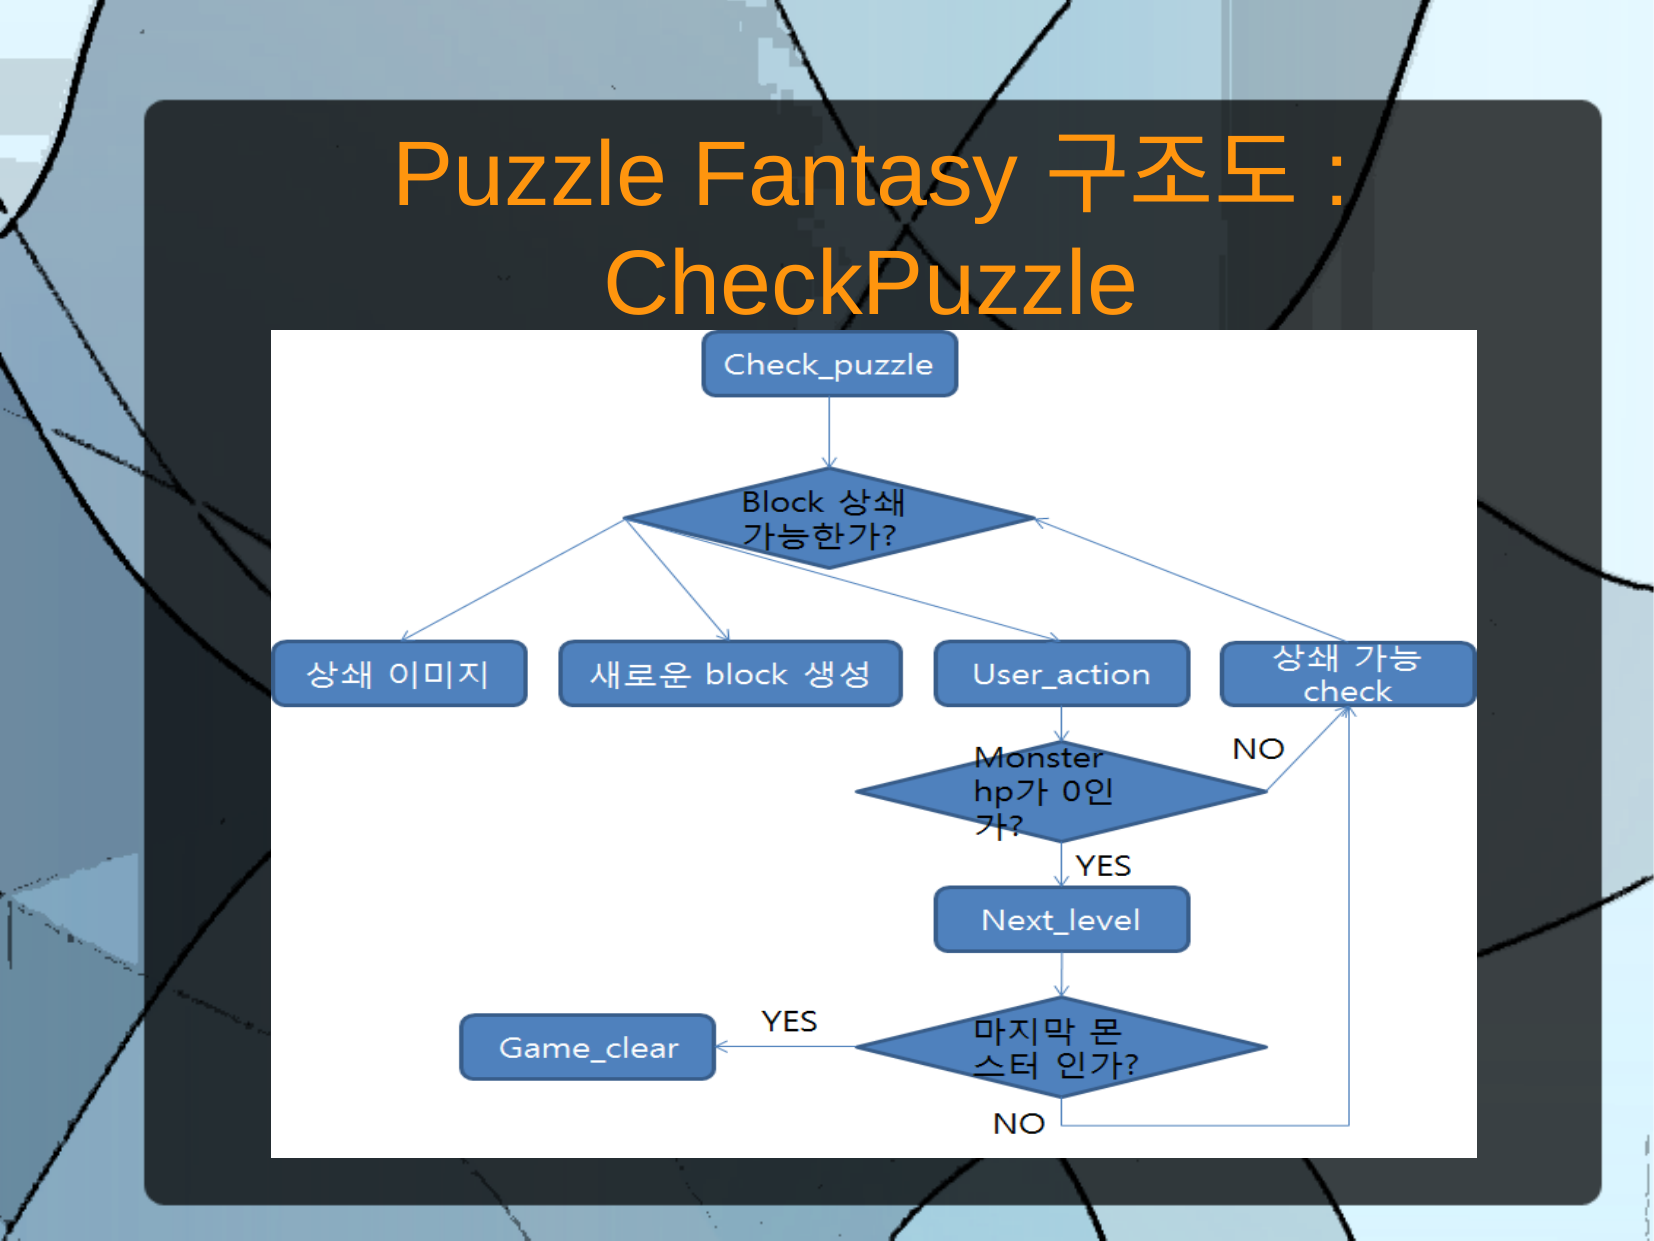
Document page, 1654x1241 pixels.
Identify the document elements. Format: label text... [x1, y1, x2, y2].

title Puzzle Fantasy 구조도 : CheckPuzzle [159, 108, 1583, 325]
picture [0, 0, 1654, 1241]
